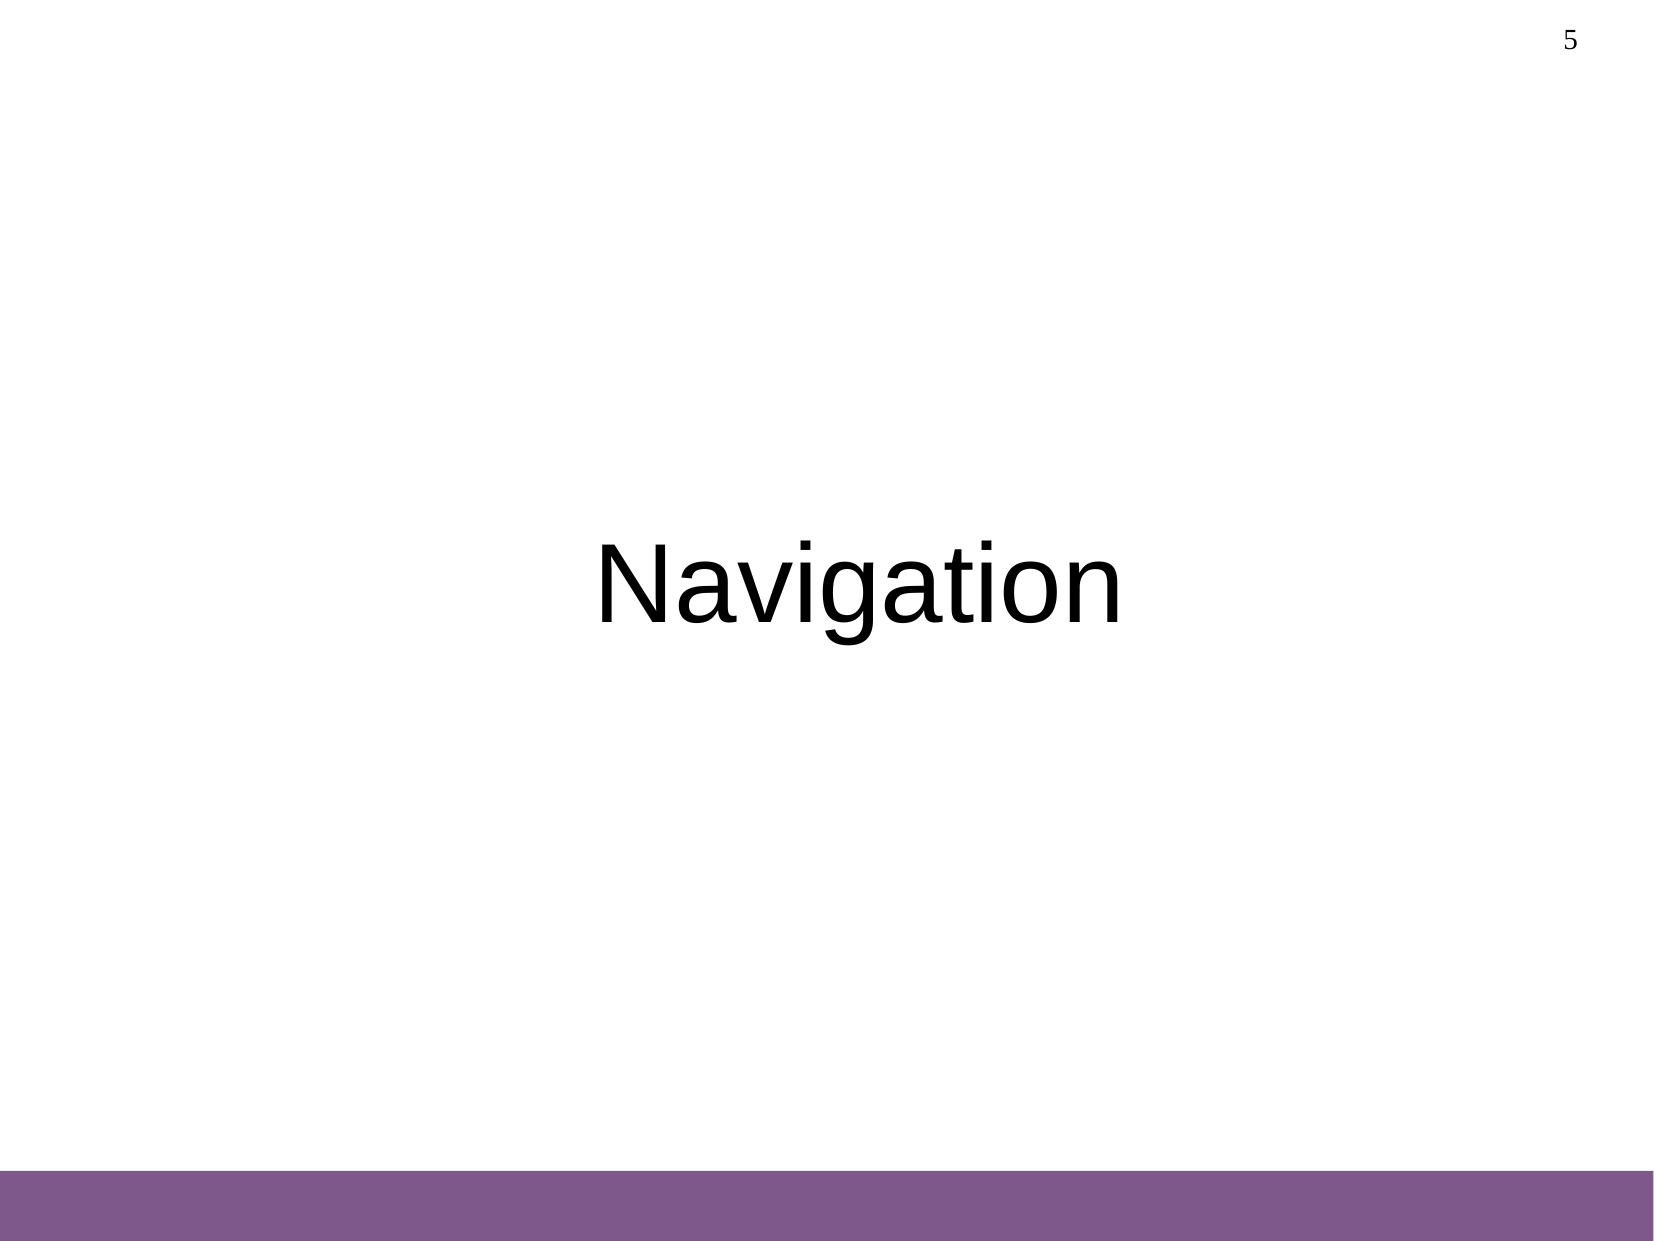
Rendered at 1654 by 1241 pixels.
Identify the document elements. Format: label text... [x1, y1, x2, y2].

text_box [0, 1170, 1654, 1241]
text_box Navigation [578, 513, 1323, 780]
